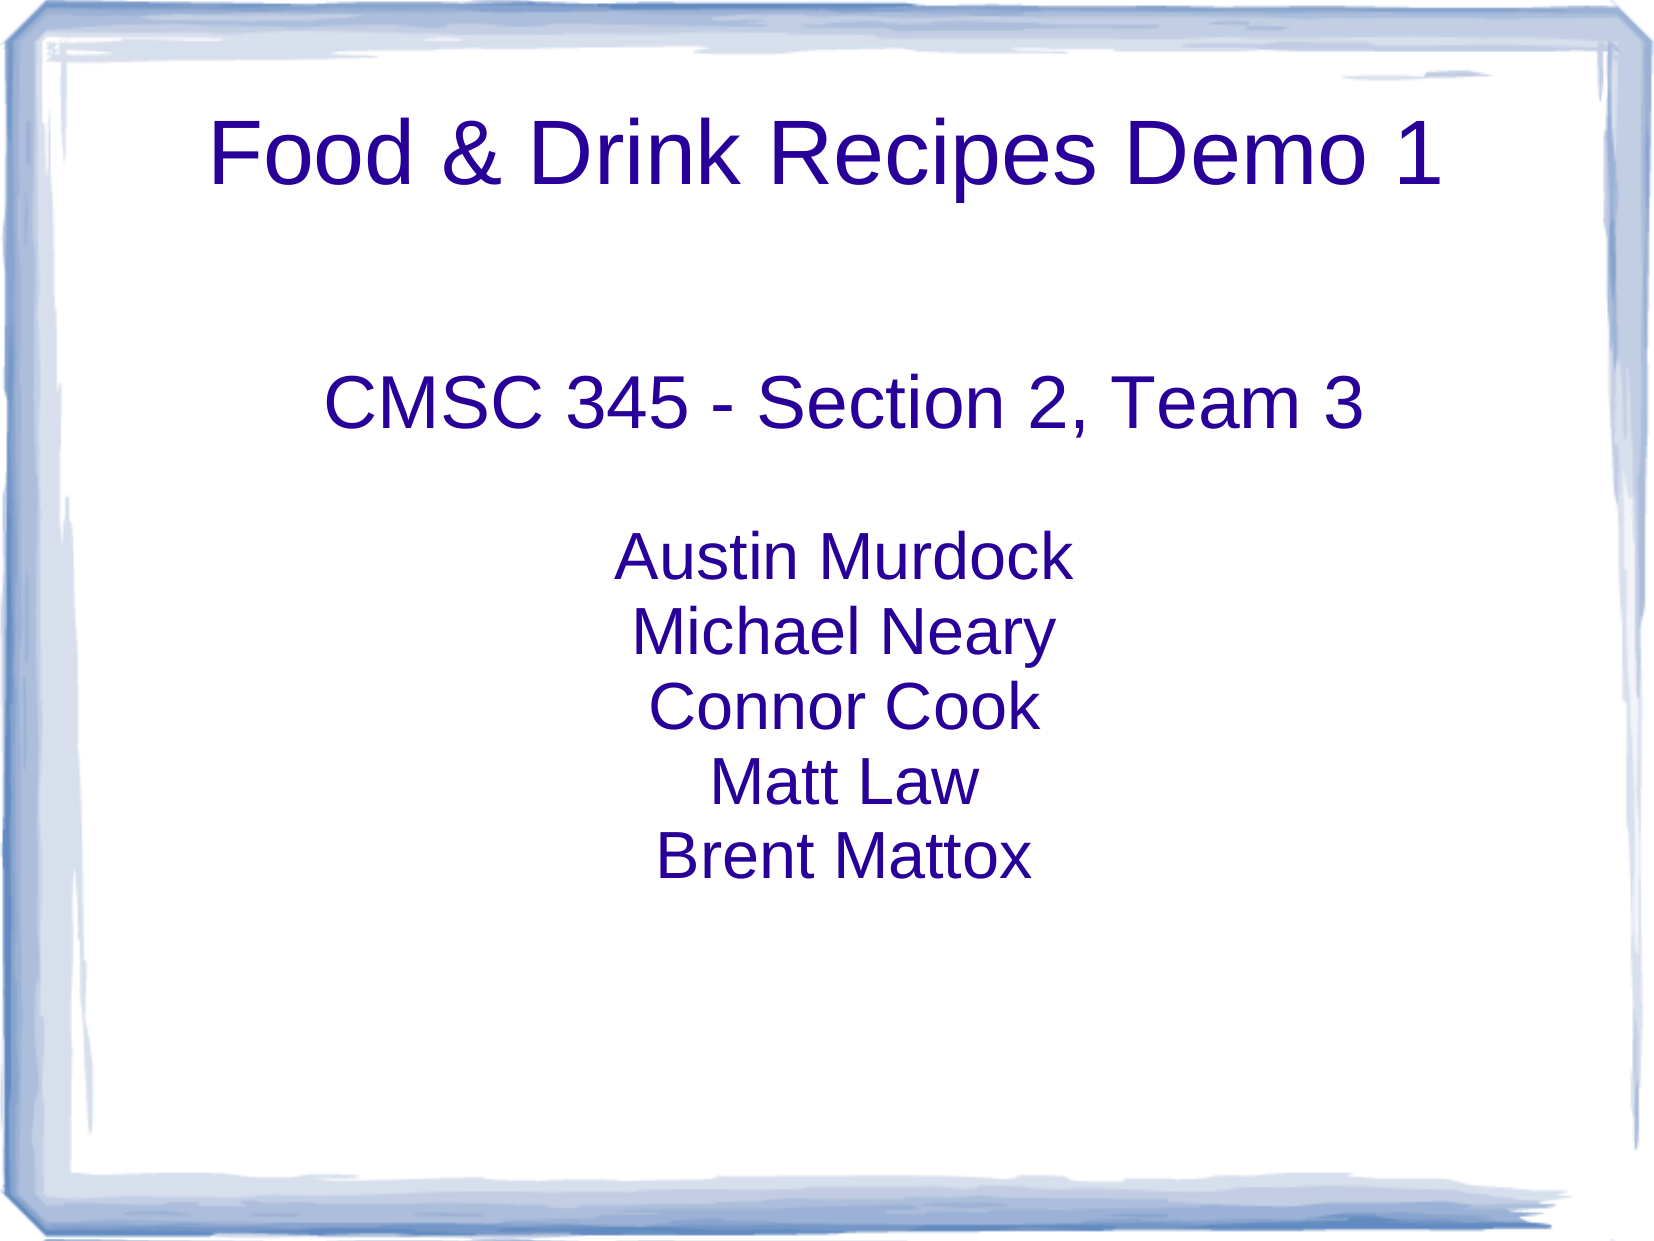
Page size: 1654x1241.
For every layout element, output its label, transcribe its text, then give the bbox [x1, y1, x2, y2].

subtitle CMSC 345 - Section 2, Team 3 Austin Murdock Michael Neary Connor Cook Matt Law Brent Mattox [118, 324, 1571, 1004]
picture [0, 0, 1654, 1241]
title Food & Drink Recipes Demo 1 [82, 49, 1571, 257]
